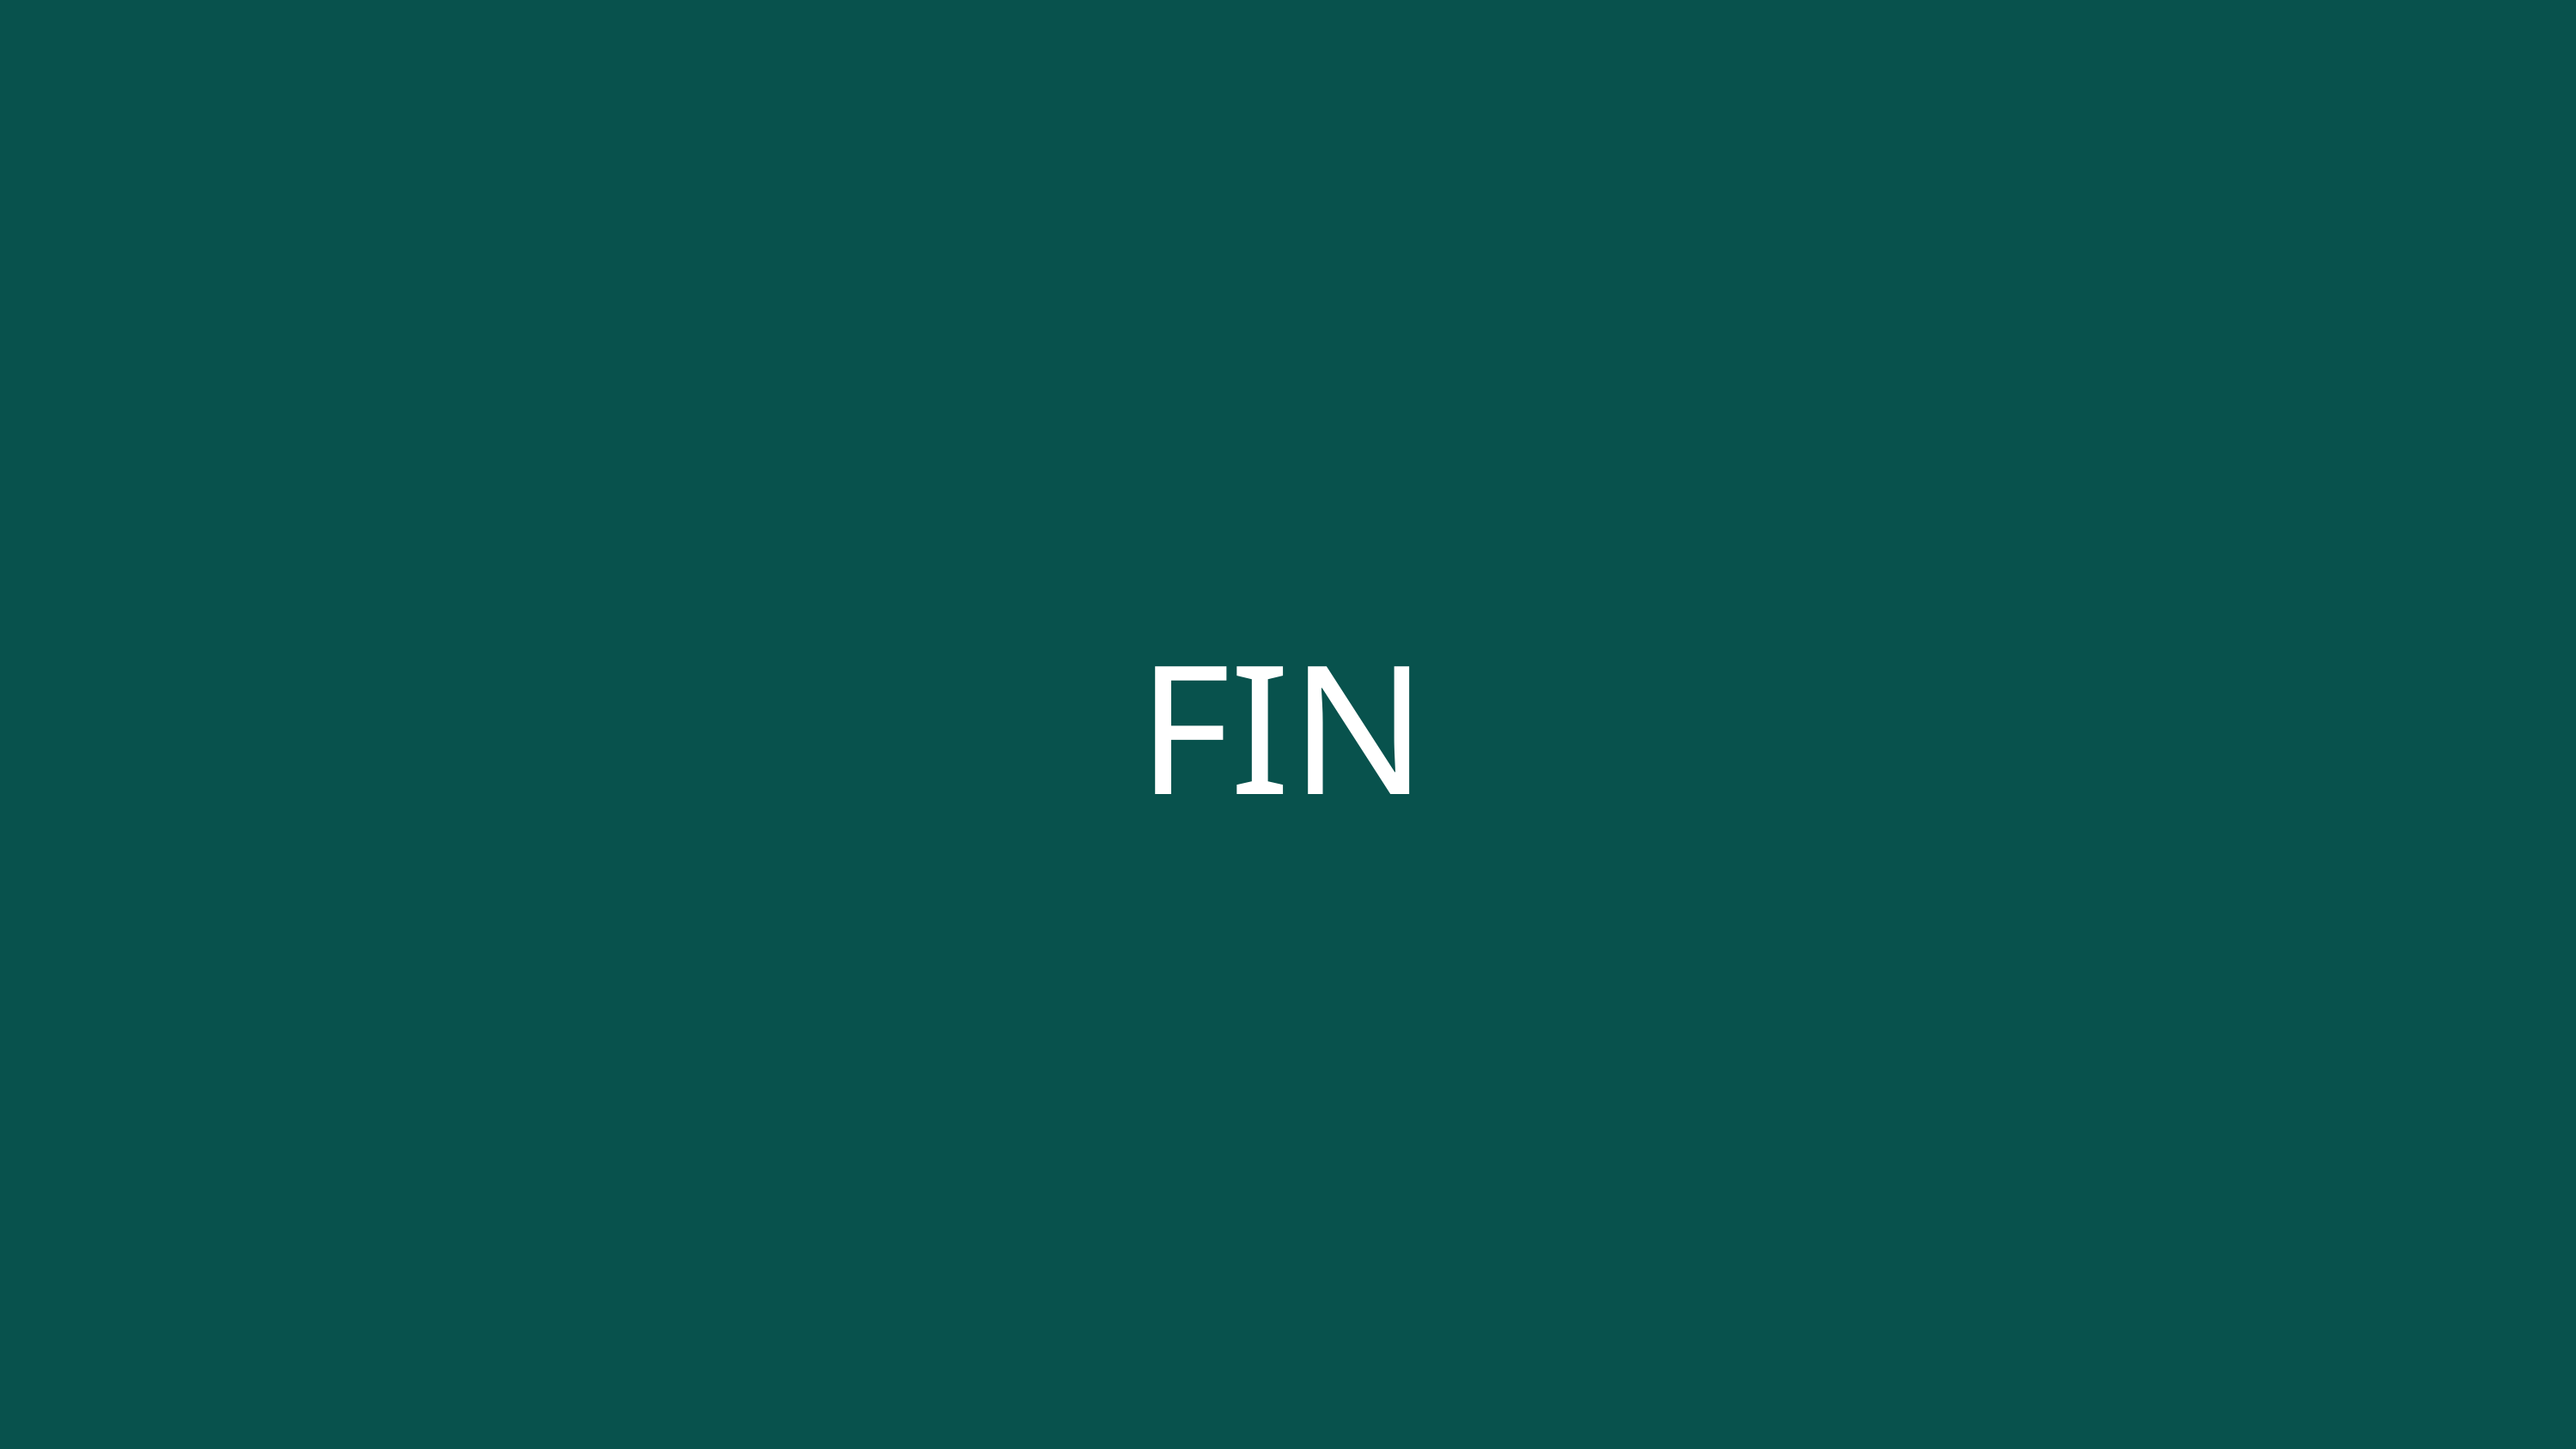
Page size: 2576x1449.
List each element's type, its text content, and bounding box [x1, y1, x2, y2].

text_box FIN [1125, 603, 1451, 844]
